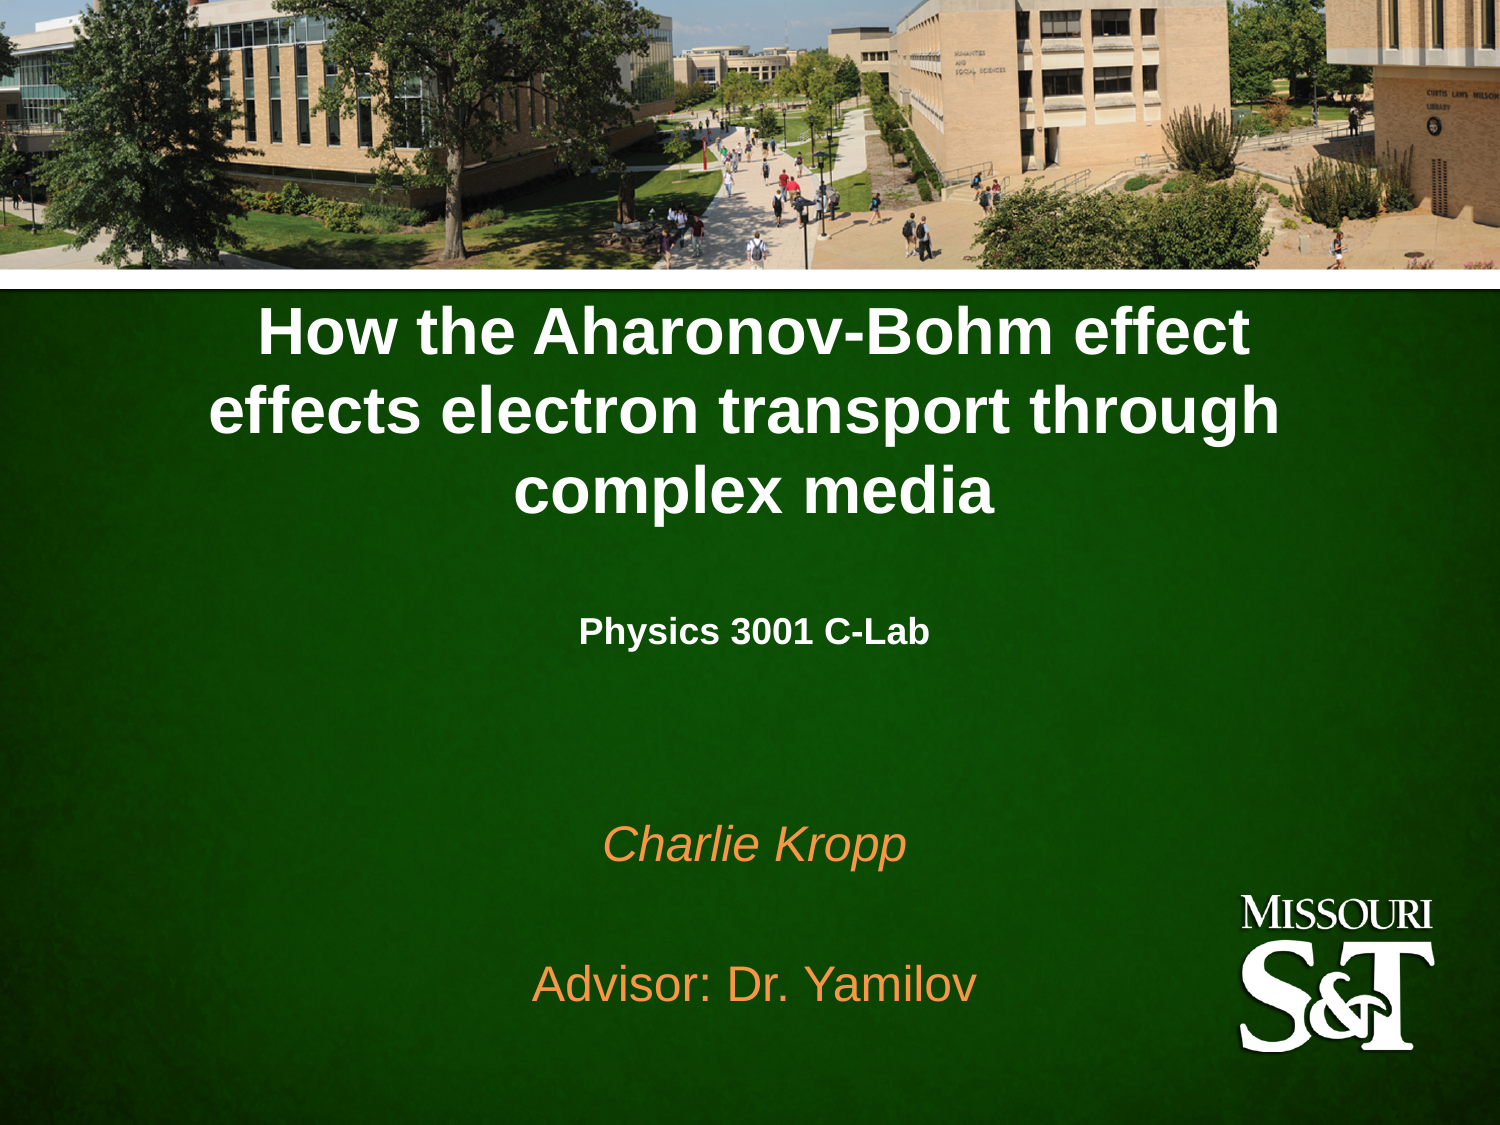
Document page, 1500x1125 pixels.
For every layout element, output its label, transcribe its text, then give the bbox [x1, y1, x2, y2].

picture [0, 0, 1500, 1125]
text_box Charlie Kropp Advisor: Dr. Yamilov [253, 750, 1257, 1125]
text_box How the Aharonov-Bohm effect effects electron transport through complex media Physics 3001 C-Lab [187, 262, 1322, 677]
